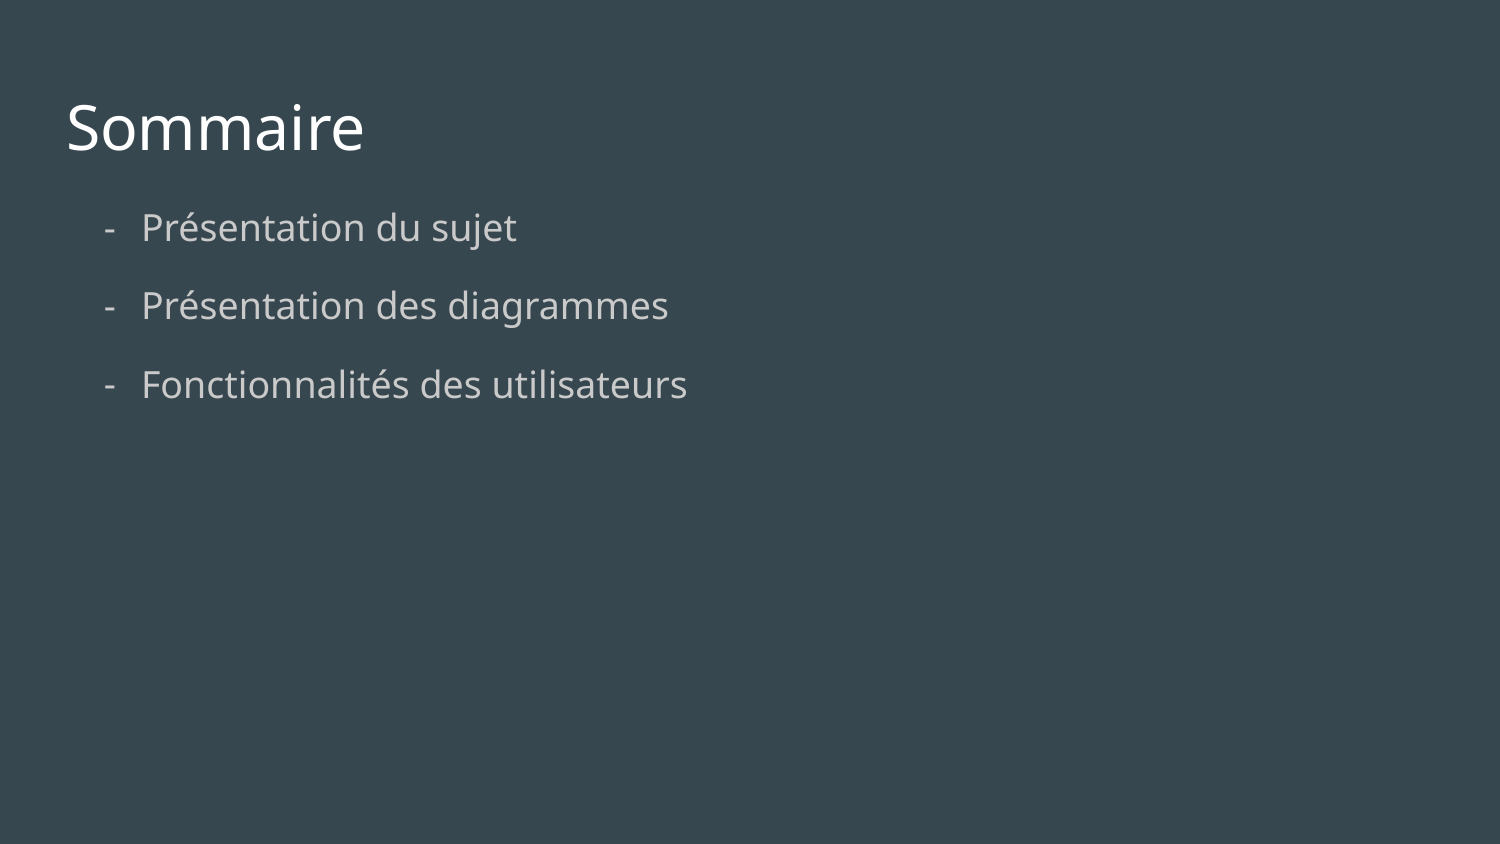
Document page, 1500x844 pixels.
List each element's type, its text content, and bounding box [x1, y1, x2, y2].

title Sommaire [51, 72, 1449, 167]
list Présentation du sujet Présentation des diagrammes Fonctionnalités des utilisateurs [51, 189, 1449, 750]
